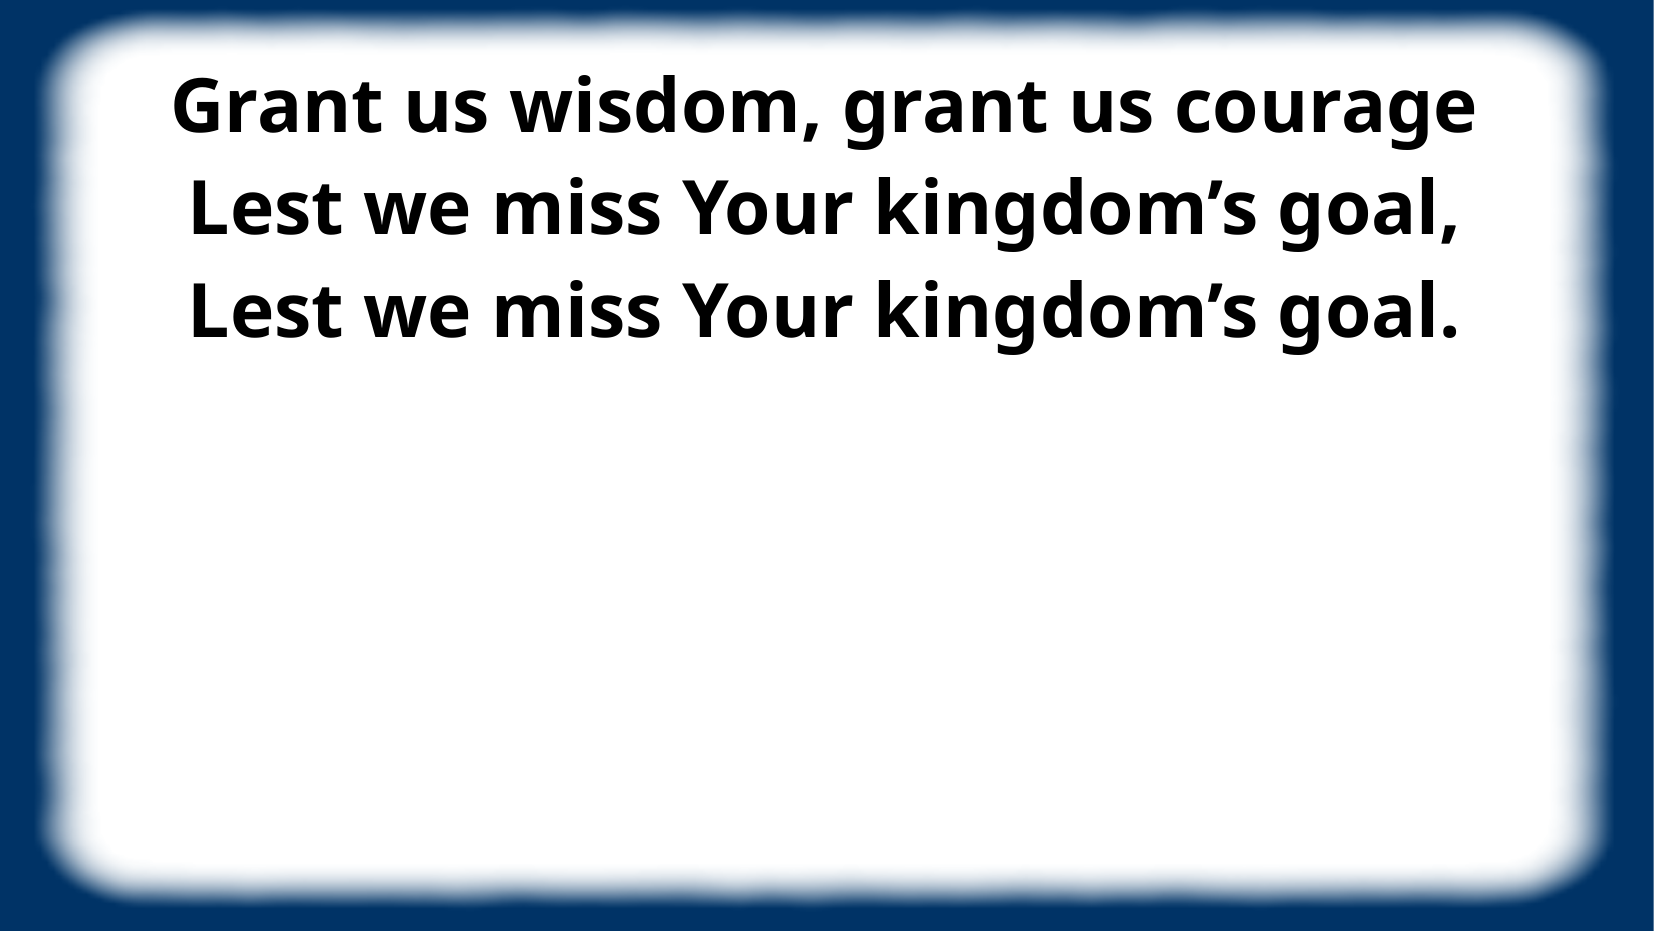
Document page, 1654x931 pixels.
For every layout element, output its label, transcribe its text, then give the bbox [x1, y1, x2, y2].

picture [0, 0, 1654, 931]
text_box Grant us wisdom, grant us courage Lest we miss Your kingdom’s goal, Lest we miss Your kingdom’s goal. [90, 45, 1561, 360]
